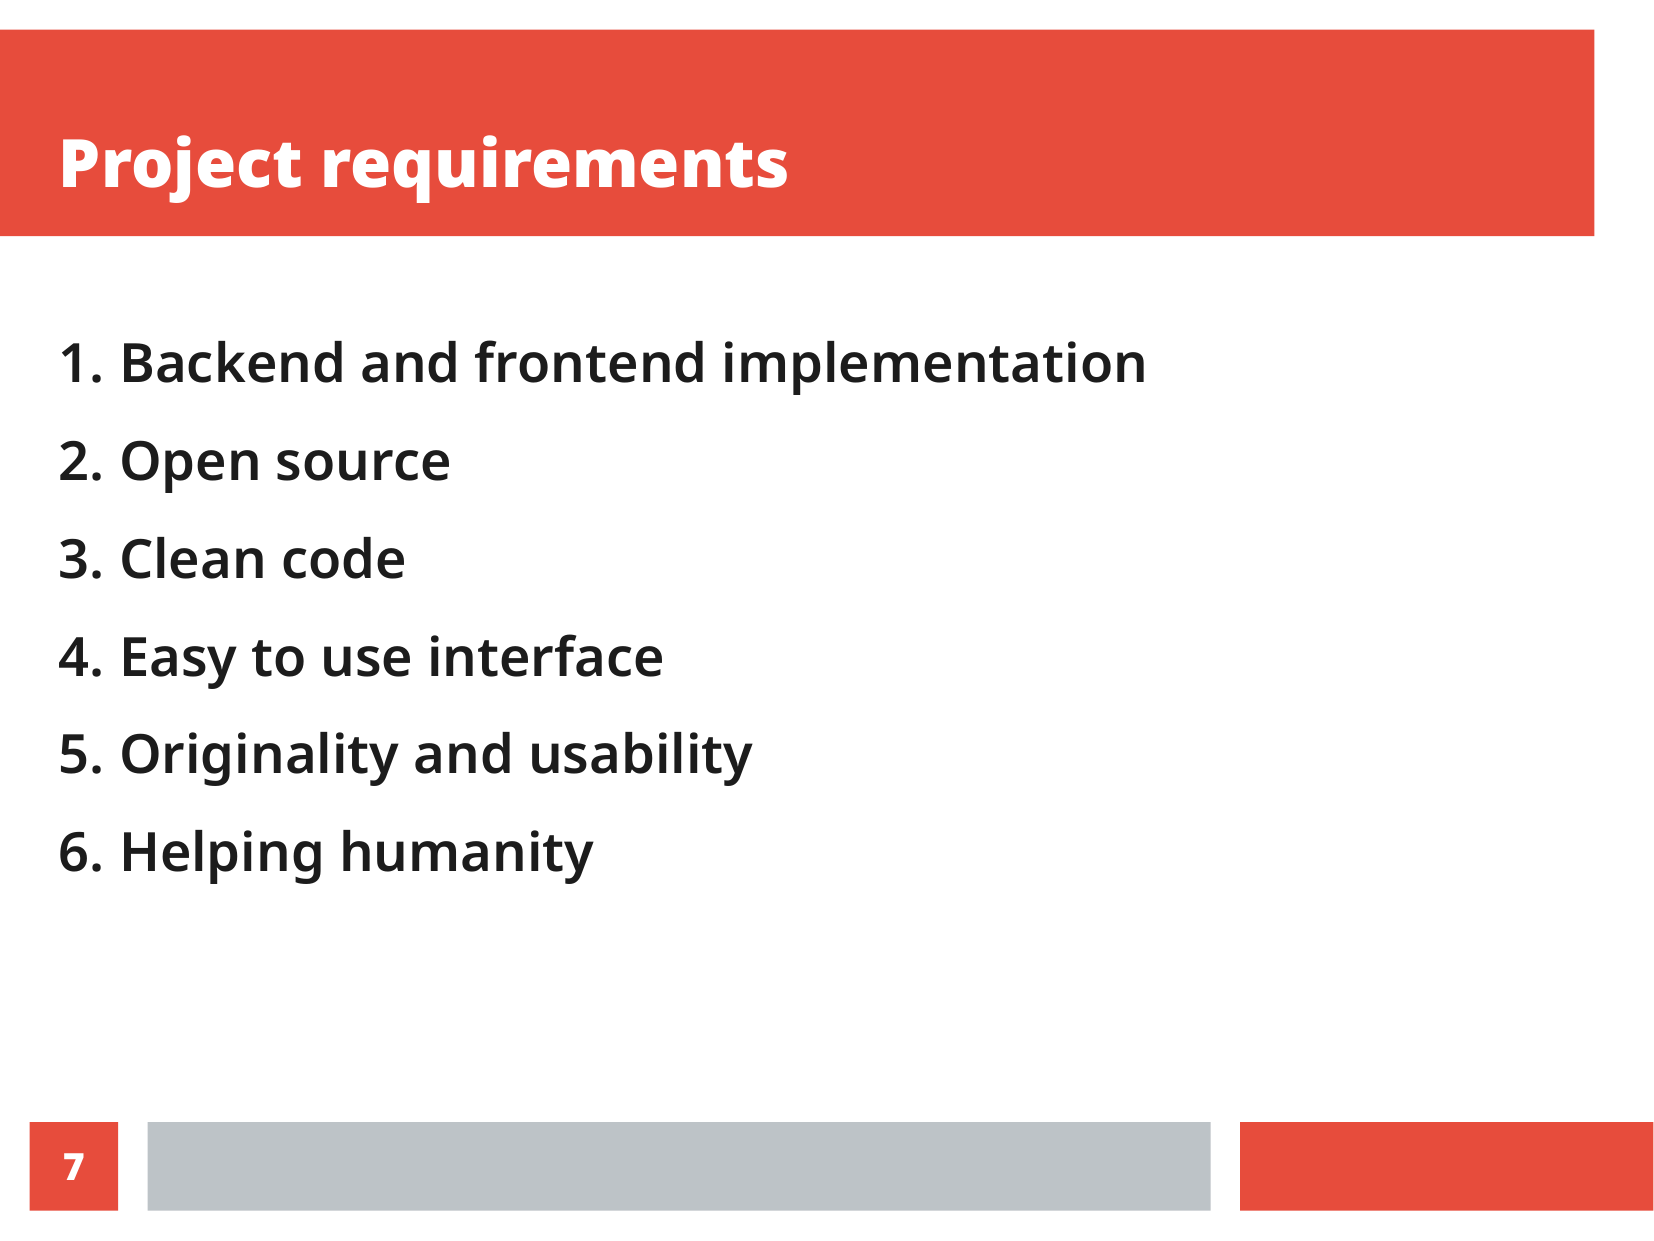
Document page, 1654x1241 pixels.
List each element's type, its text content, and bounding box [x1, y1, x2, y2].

list 1. Backend and frontend implementation 2. Open source 3. Clean code 4. Easy to use interface 5. Originality and usability 6. Helping humanity [59, 324, 1565, 1093]
title Project requirements [59, 59, 1595, 207]
